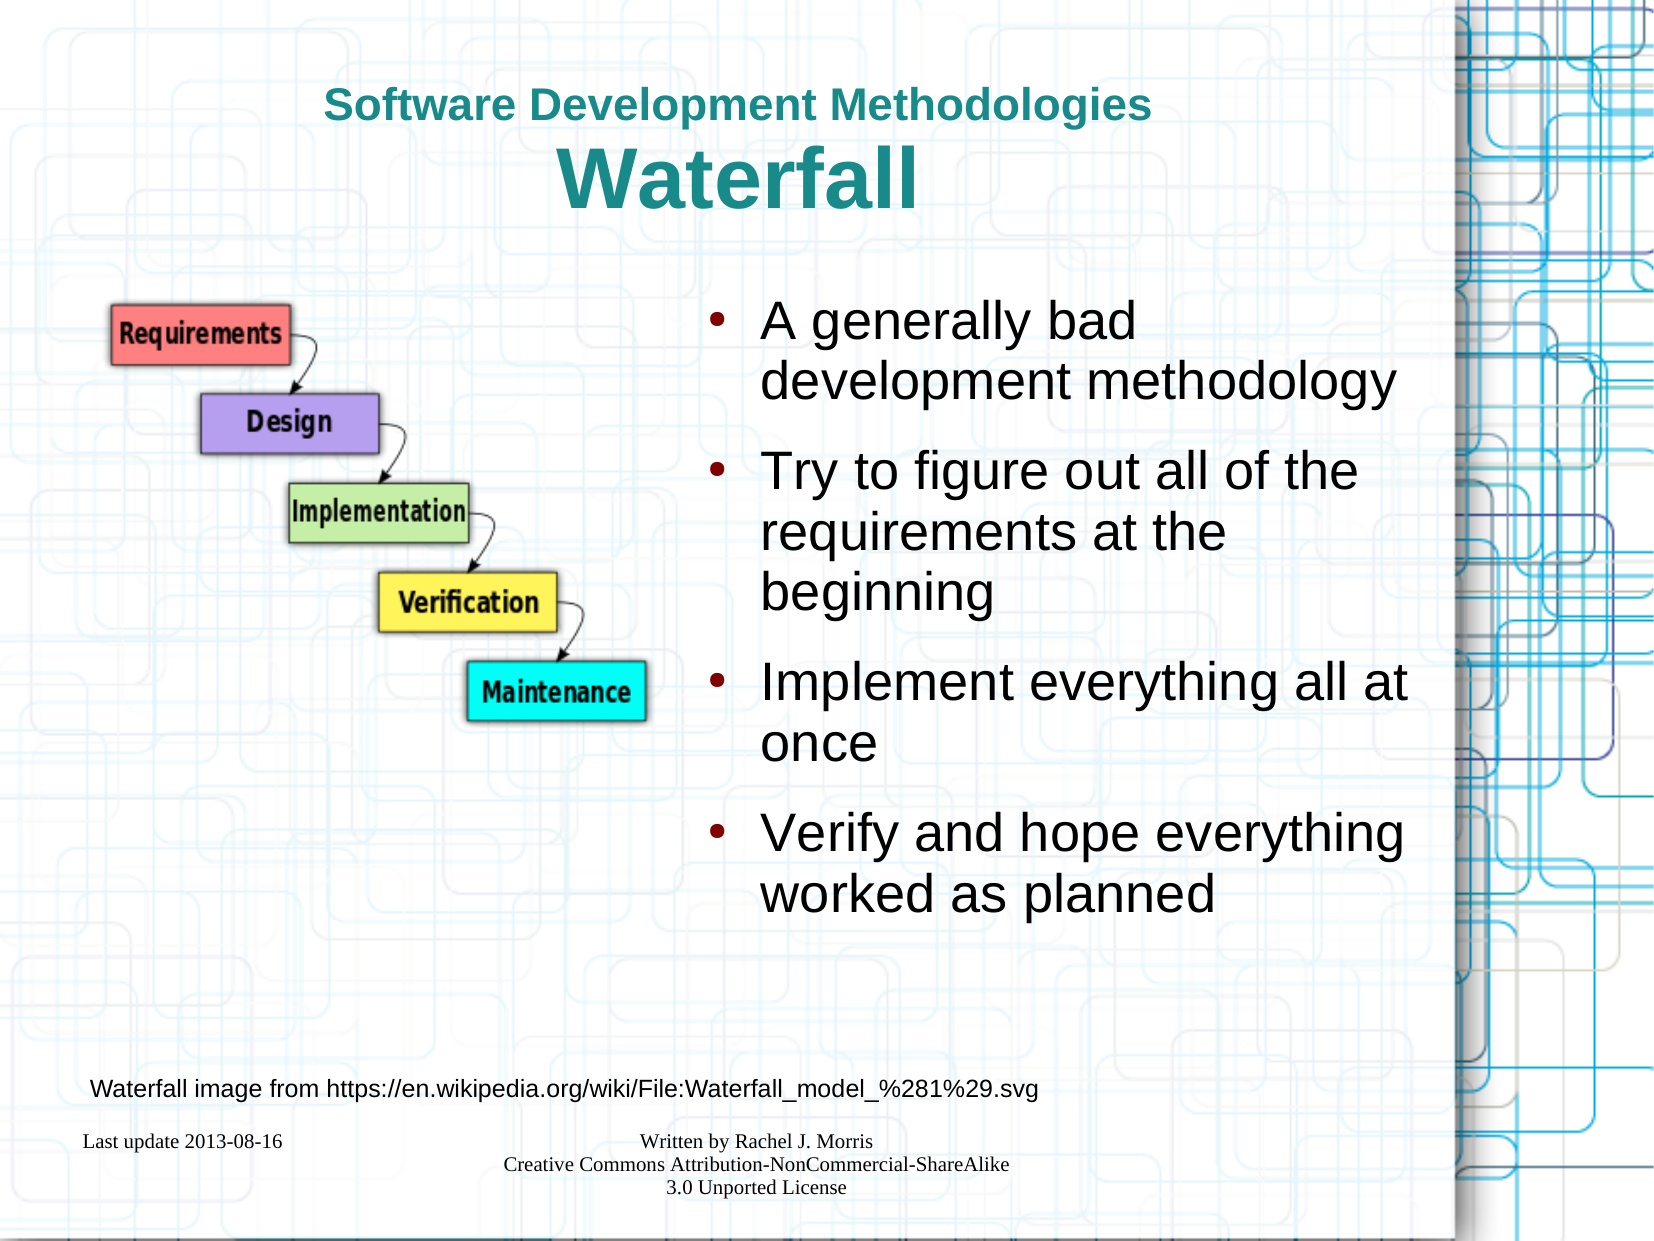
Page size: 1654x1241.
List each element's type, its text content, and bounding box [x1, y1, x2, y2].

list A generally bad development methodology Try to figure out all of the requirements at the beginning Implement everything all at once Verify and hope everything worked as planned [690, 290, 1418, 1010]
text_box Waterfall image from https://en.wikipedia.org/wiki/File:Waterfall_model_%281%29.svg [75, 1067, 1441, 1111]
picture [0, 0, 1654, 1241]
title Software Development Methodologies Waterfall [59, 49, 1418, 257]
